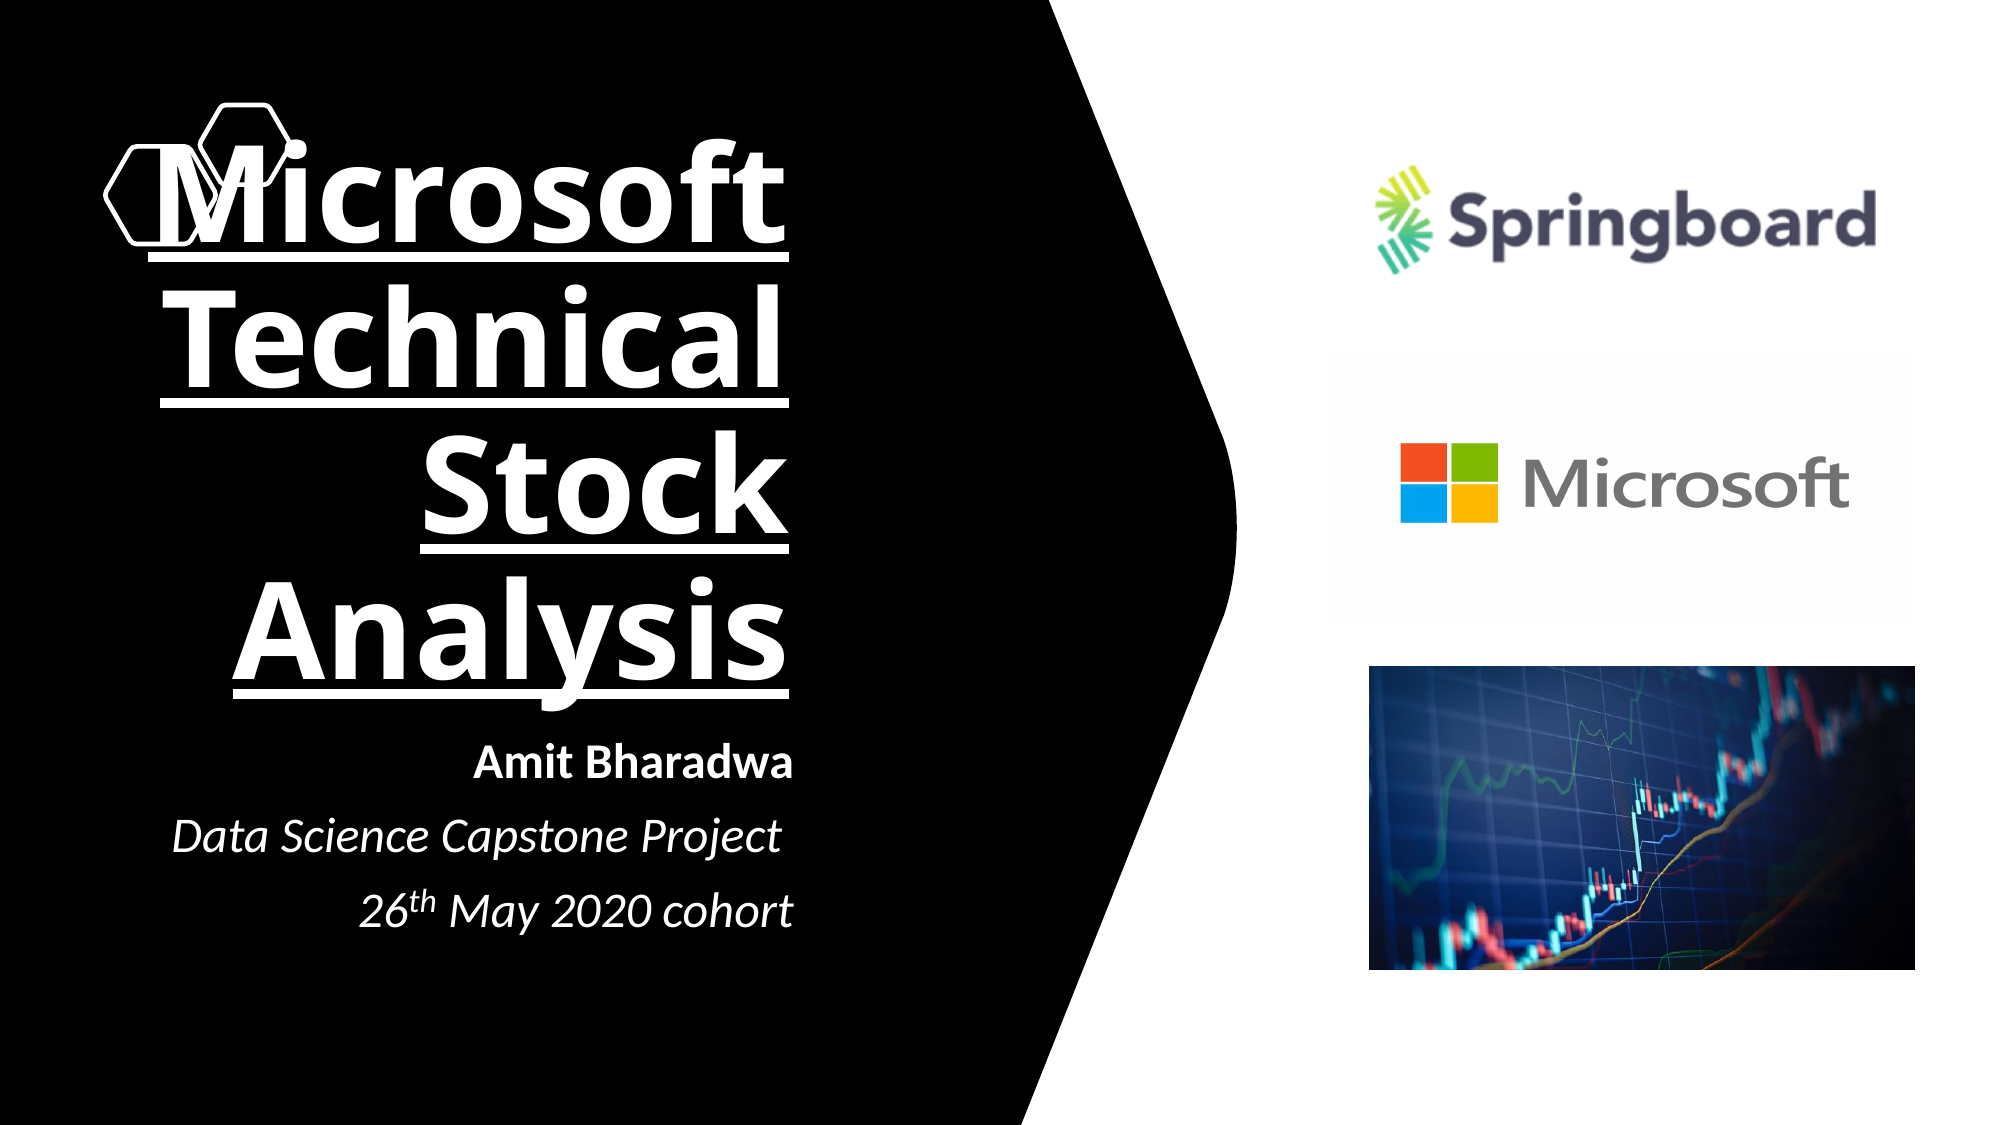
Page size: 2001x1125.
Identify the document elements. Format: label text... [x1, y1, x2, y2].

picture [1341, 125, 1908, 314]
picture [1329, 353, 1915, 627]
text_box [0, 0, 2000, 1125]
title Microsoft Technical Stock Analysis [133, 111, 1048, 717]
title Microsoft Technical Stock Analysis [133, 149, 212, 241]
title Microsoft Technical Stock Analysis [203, 111, 287, 182]
subtitle Amit Bharadwa Data Science Capstone Project 26th May 2020 cohort [156, 727, 1022, 966]
picture [1369, 666, 1915, 970]
